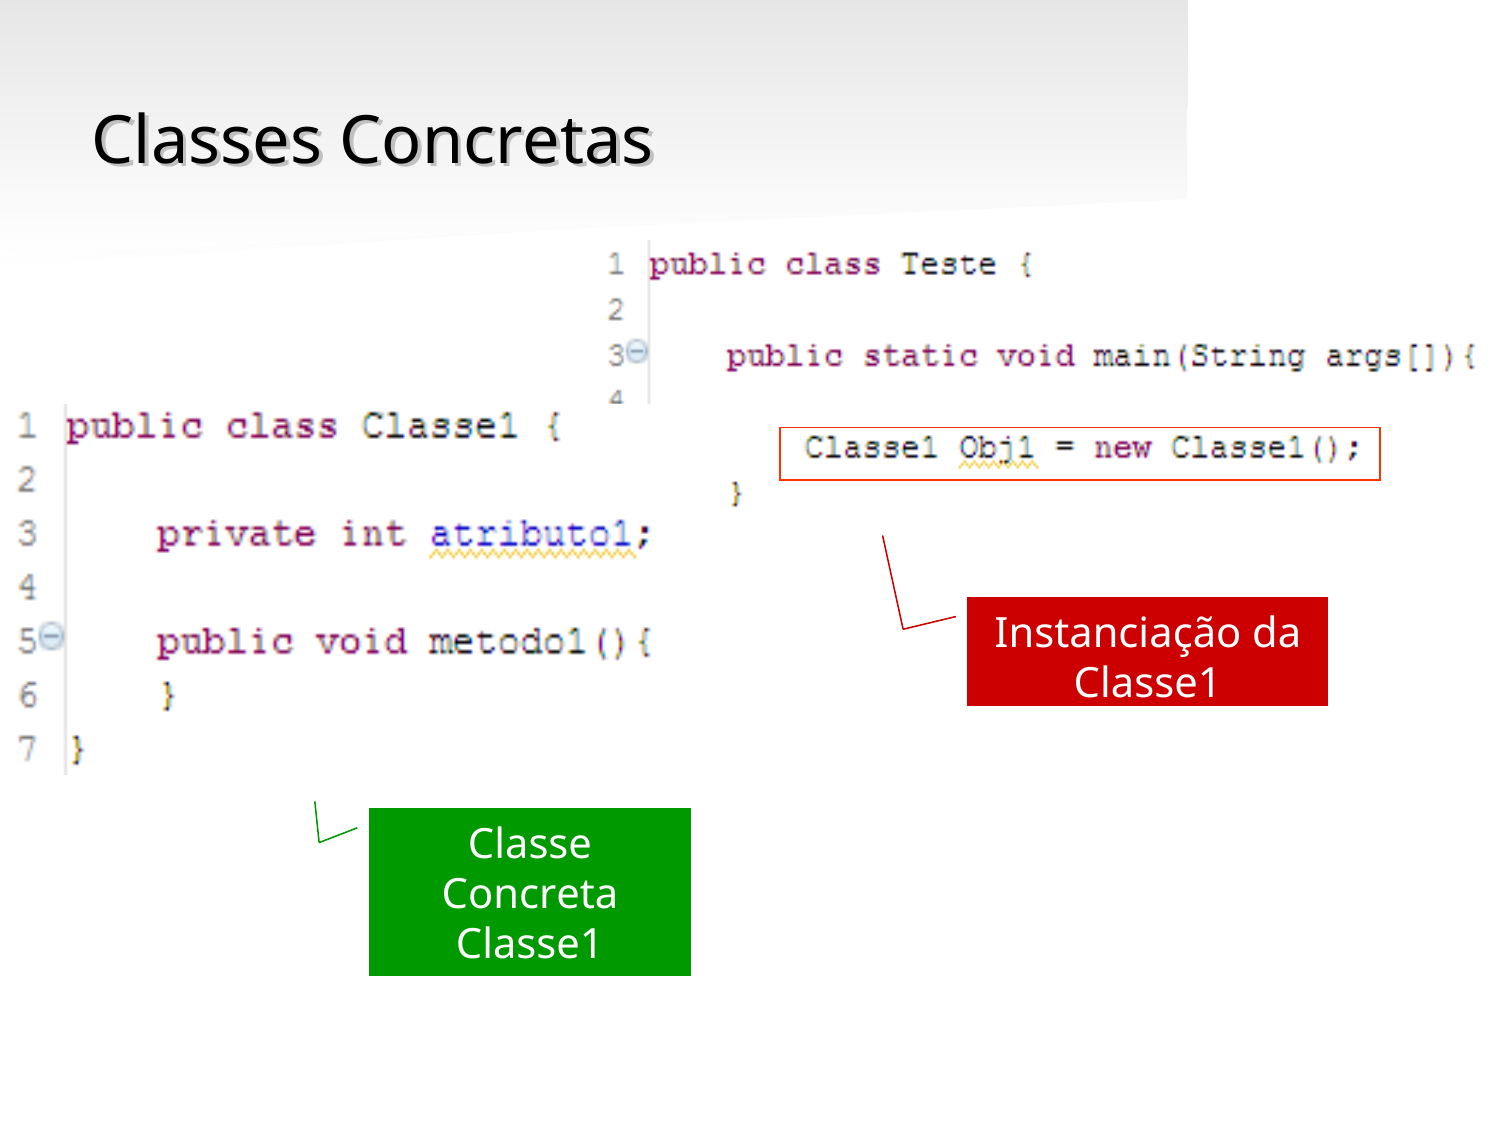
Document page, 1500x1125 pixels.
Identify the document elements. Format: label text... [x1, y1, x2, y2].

text_box Instanciação da Classe1 [968, 598, 1328, 705]
text_box Classe Concreta Classe1 [370, 809, 690, 975]
text_box Classes Concretas [76, 42, 1427, 231]
picture [0, 240, 1485, 775]
